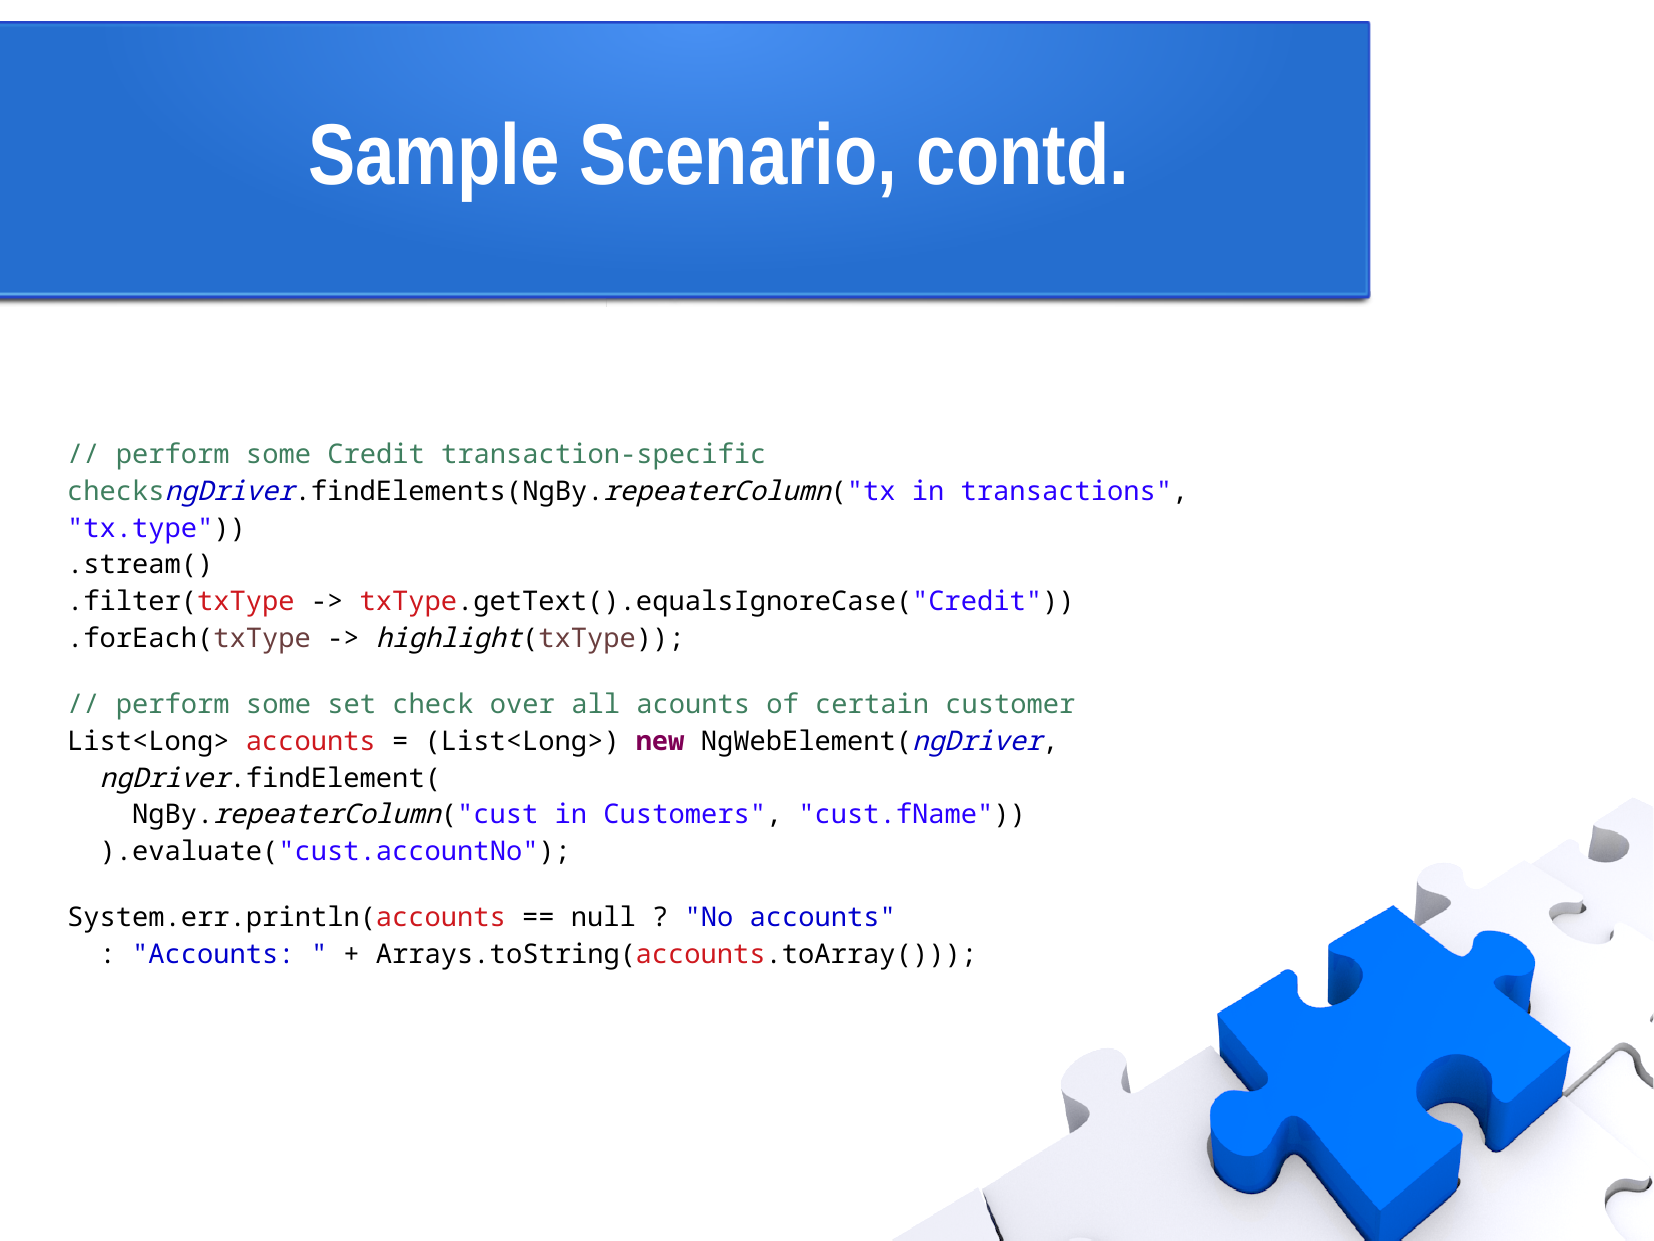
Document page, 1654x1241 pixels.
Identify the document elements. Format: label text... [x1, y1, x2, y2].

picture [872, 655, 1654, 1241]
picture [0, 21, 1375, 307]
list // perform some Credit transaction-specific checksngDriver.findElements(NgBy.repeaterColumn("tx in transactions", "tx.type")) .stream() .filter(txType -> txType.getText().equalsIgnoreCase("Credit")) .forEach(txType -> highlight(txType)); // perform some set check over all acounts of certain customer List<Long> accounts = (List<Long>) new NgWebElement(ngDriver, ngDriver.findElement( NgBy.repeaterColumn("cust in Customers", "cust.fName")) ).evaluate("cust.accountNo"); System.err.println(accounts == null ? "No accounts" : "Accounts: " + Arrays.toString(accounts.toArray())); [67, 435, 1366, 1006]
title Sample Scenario, contd. [82, 49, 1356, 257]
